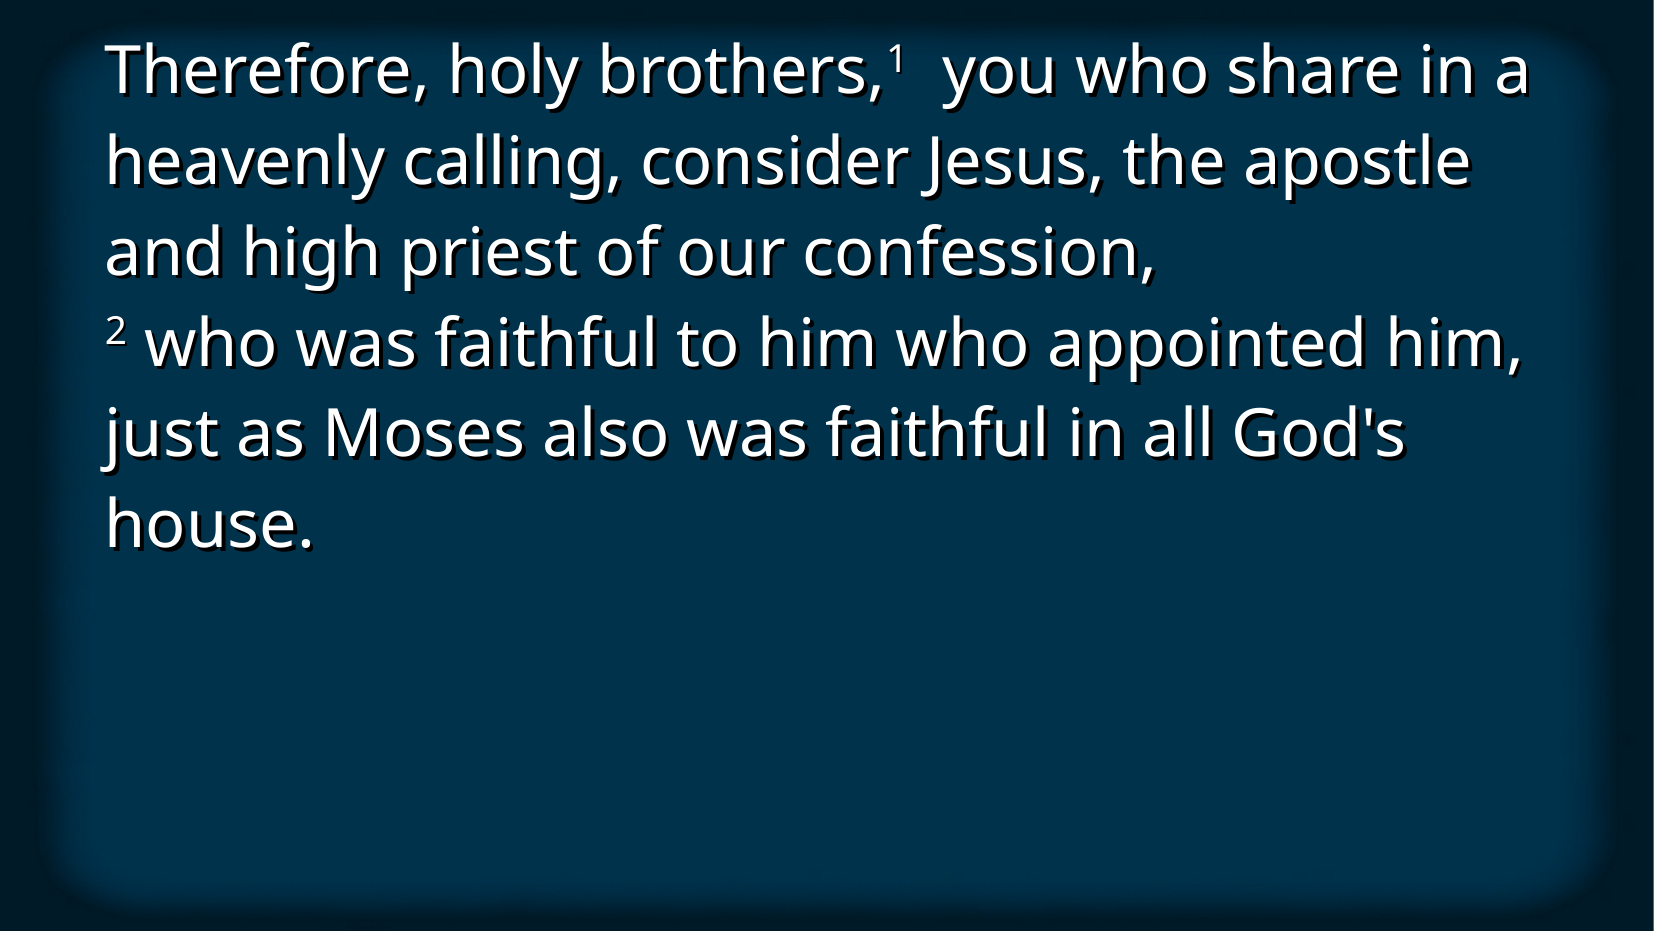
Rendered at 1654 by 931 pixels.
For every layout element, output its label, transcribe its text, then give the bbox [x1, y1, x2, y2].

picture [0, 0, 1654, 931]
text_box Therefore, holy brothers,1 you who share in a heavenly calling, consider Jesus, the apostle and high priest of our confession, 2 who was faithful to him who appointed him, just as Moses also was faithful in all God's house. [90, 15, 1576, 474]
